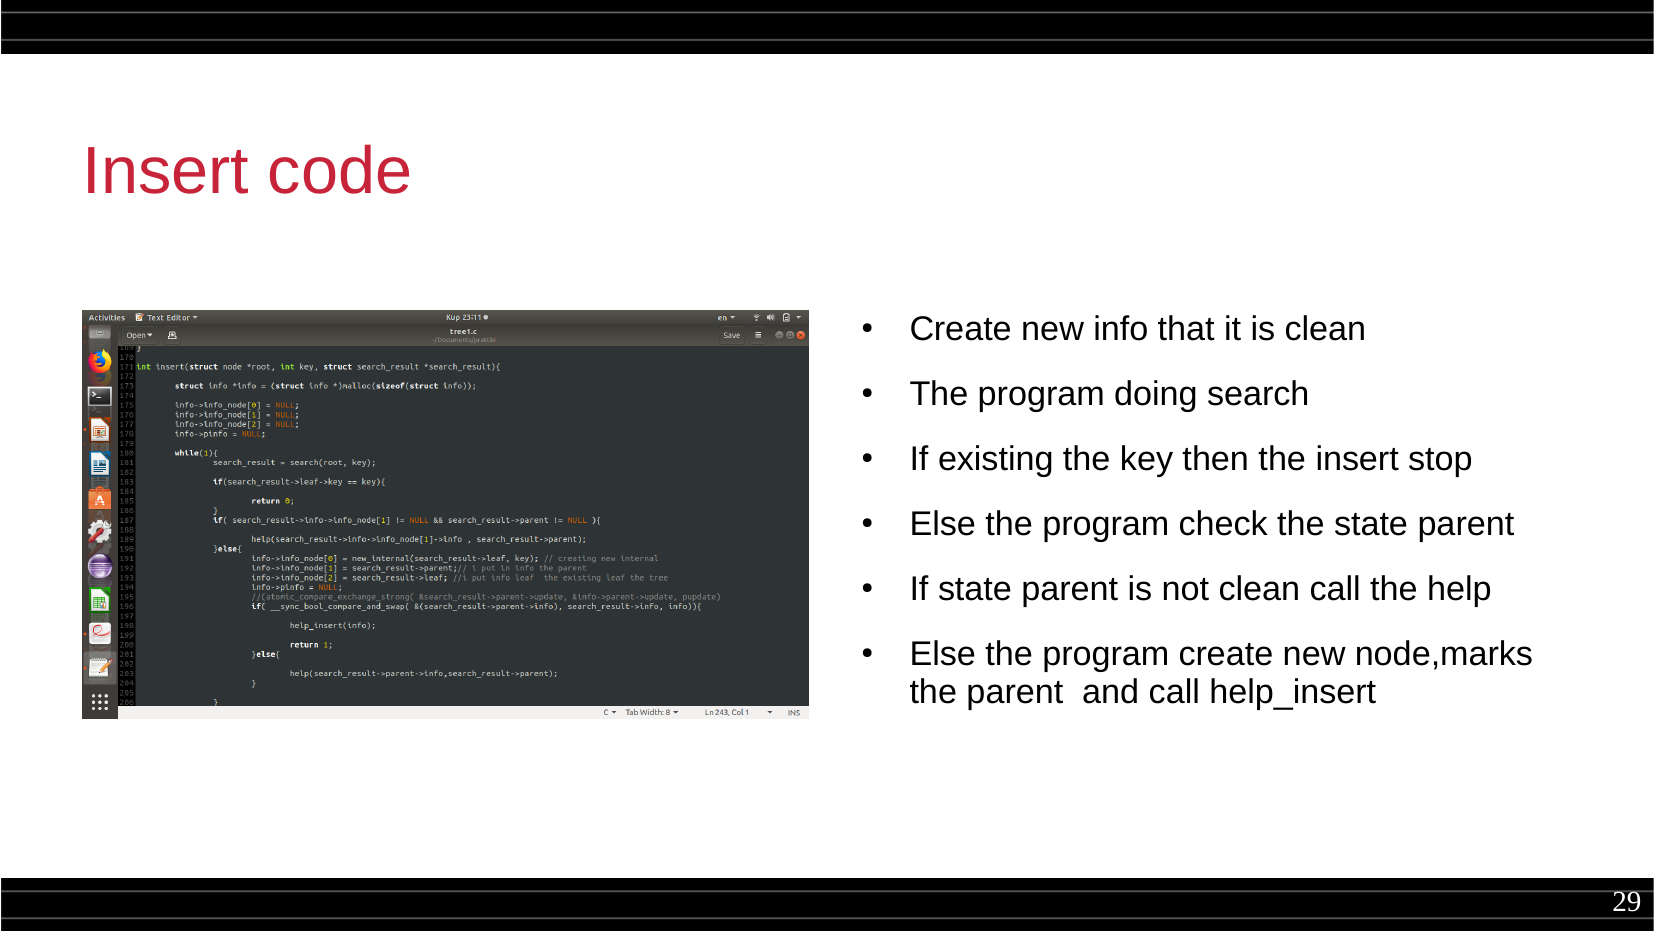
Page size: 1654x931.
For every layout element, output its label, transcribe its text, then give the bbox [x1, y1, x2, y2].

title Insert code [82, 92, 1571, 249]
picture [1, 878, 1654, 931]
picture [82, 310, 809, 719]
list Create new info that it is clean The program doing search If existing the key then the insert stop Else the program check the state parent If state parent is not clean call the help Else the program create new node,marks the parent and call help_insert [845, 310, 1572, 719]
picture [1, 0, 1654, 54]
